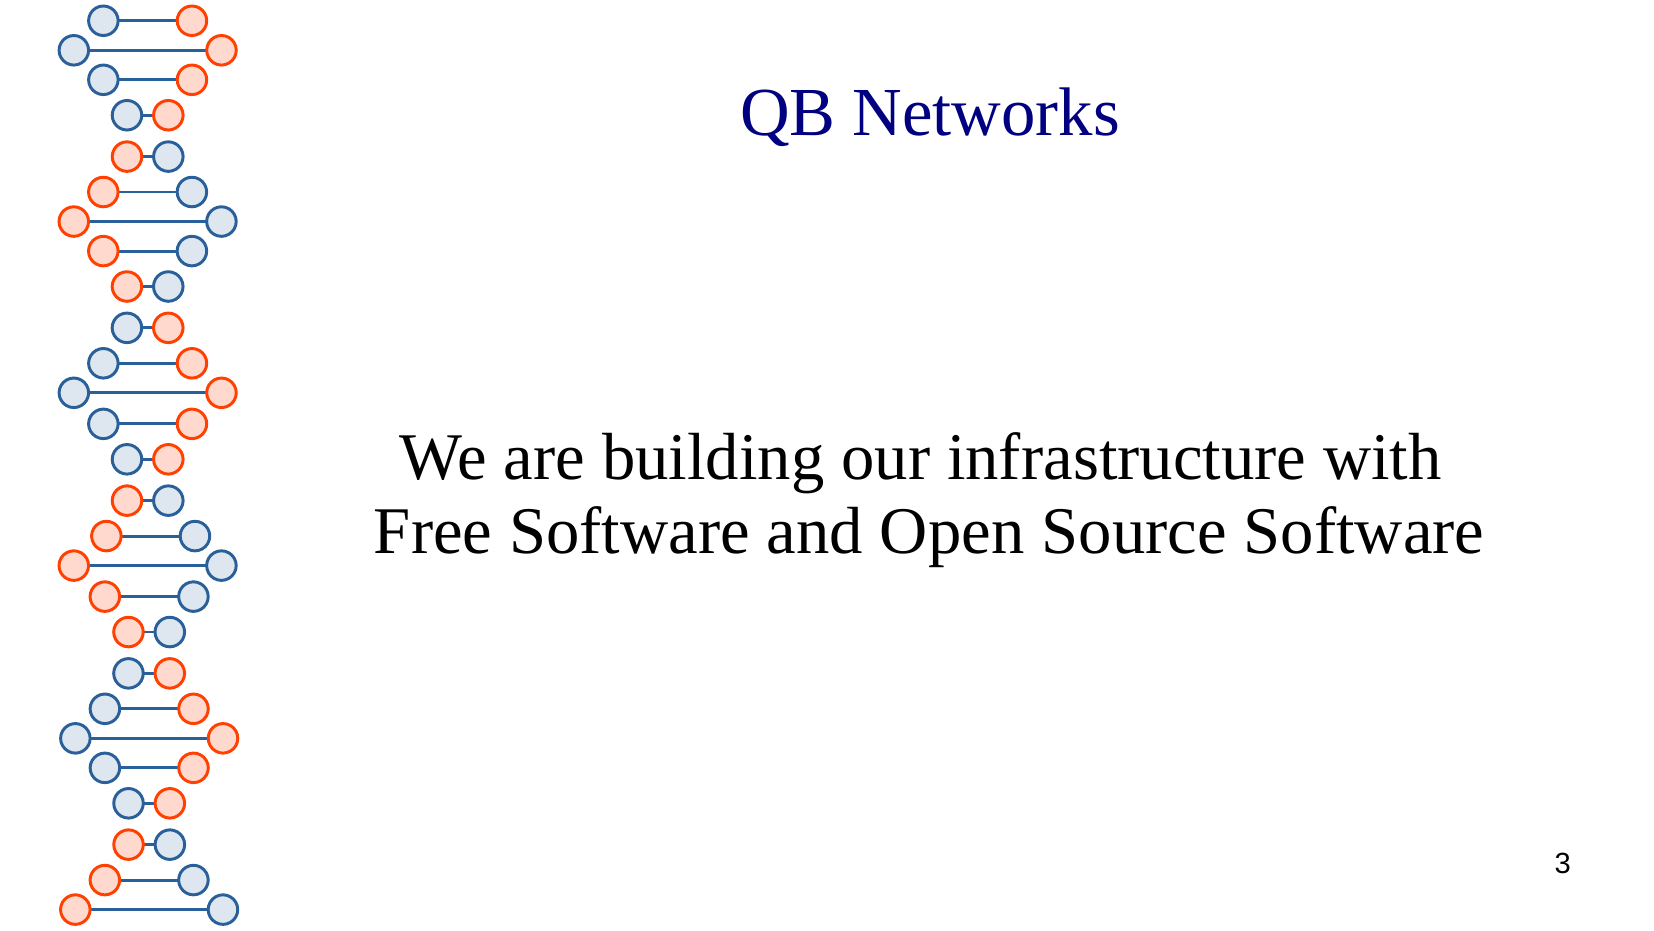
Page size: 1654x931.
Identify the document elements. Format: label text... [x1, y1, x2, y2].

subtitle We are building our infrastructure with Free Software and Open Source Software [265, 224, 1595, 764]
title QB Networks [265, 35, 1595, 189]
